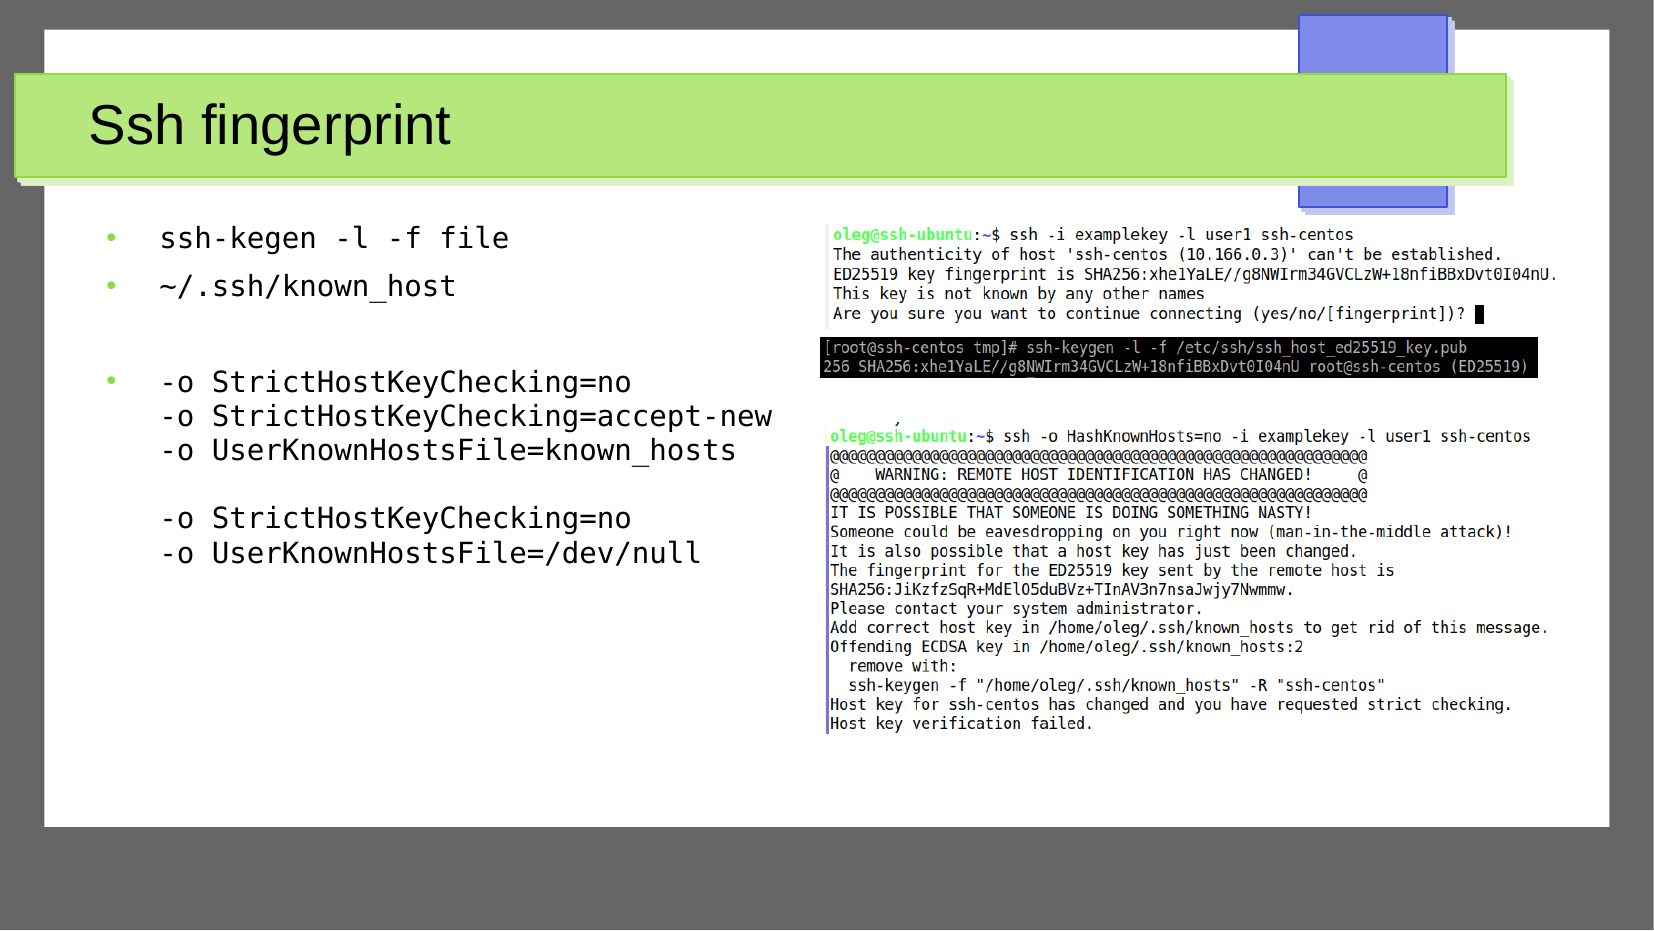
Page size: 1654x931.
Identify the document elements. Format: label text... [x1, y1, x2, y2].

title Ssh fingerprint [88, 73, 1506, 178]
picture [825, 422, 1576, 734]
list ssh-kegen -l -f file ~/.ssh/known_host -o StrictHostKeyChecking=no -o StrictHostKeyChecking=accept-new -o UserKnownHostsFile=known_hosts -o StrictHostKeyChecking=no -o UserKnownHostsFile=/dev/null [88, 221, 809, 813]
picture [820, 337, 1538, 378]
picture [825, 224, 1568, 330]
